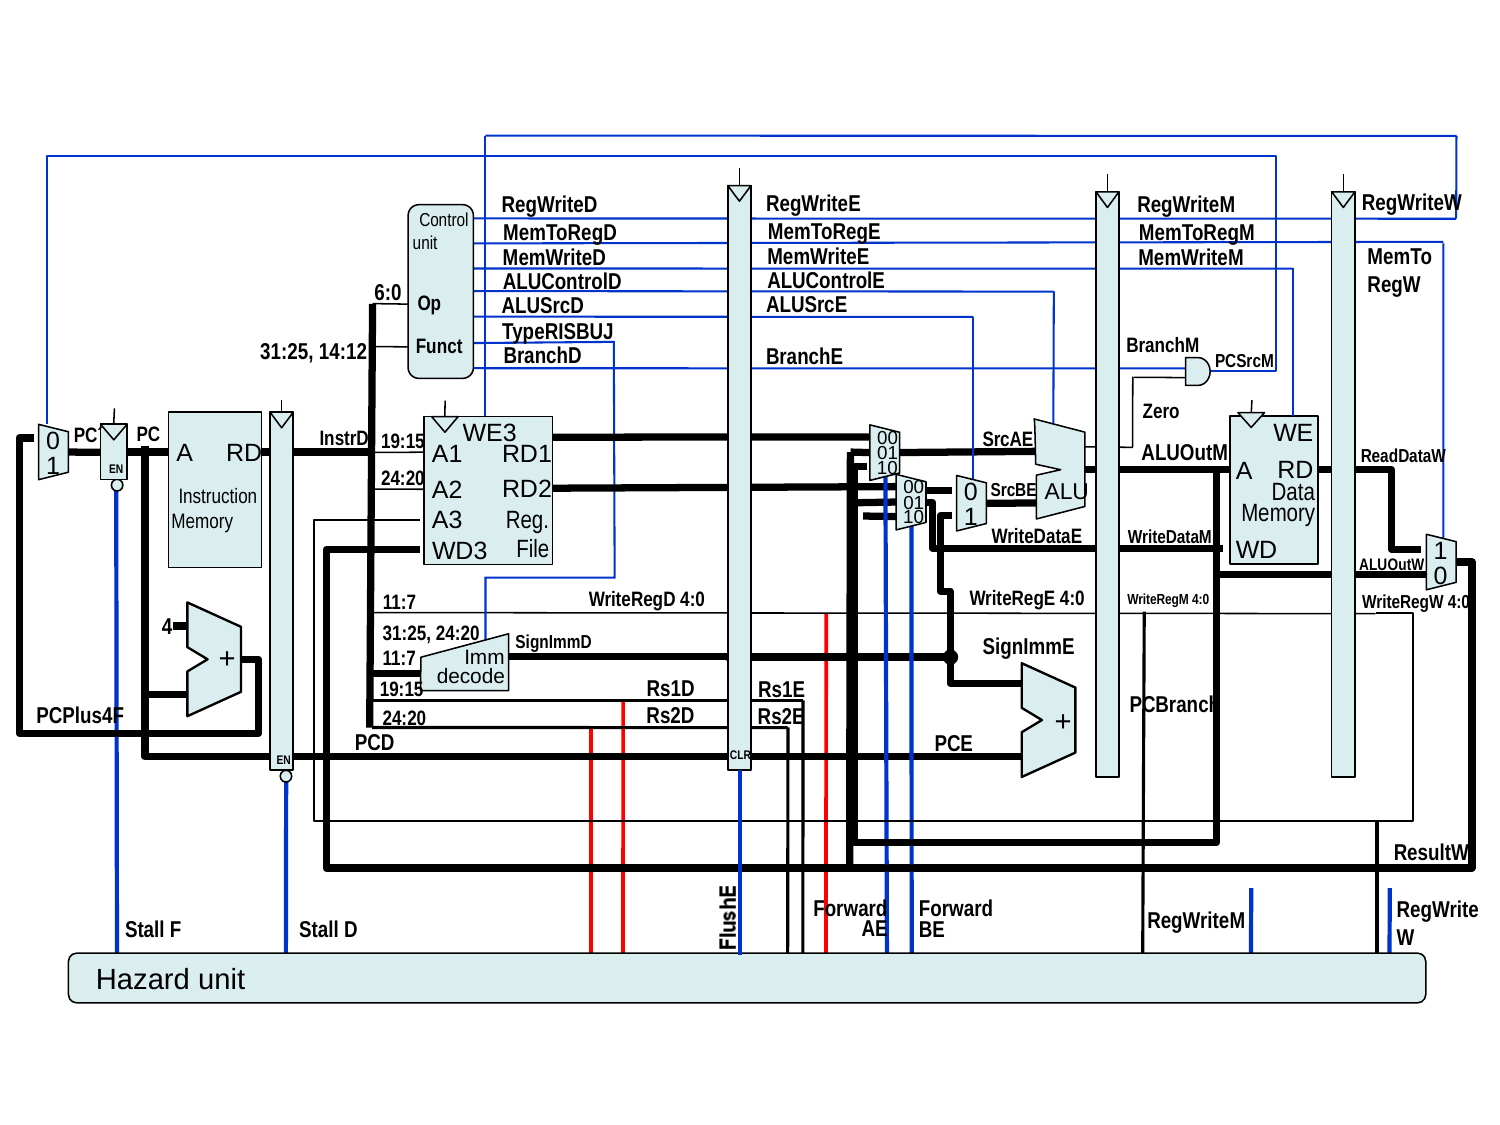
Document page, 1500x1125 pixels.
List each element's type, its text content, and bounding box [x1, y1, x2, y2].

picture [704, 872, 738, 953]
text_box + [204, 639, 240, 675]
text_box [431, 416, 459, 433]
text_box Instruction Memory [168, 412, 262, 568]
text_box [61, 429, 69, 475]
text_box Control unit [408, 204, 474, 379]
text_box RegWriteM [1129, 189, 1236, 218]
text_box 19:15 [373, 427, 423, 453]
text_box WD3 [419, 534, 488, 565]
text_box Funct [408, 332, 463, 358]
text_box 0 [33, 424, 61, 449]
text_box ALUSrcD [493, 291, 585, 316]
text_box [896, 432, 900, 475]
text_box 00 [866, 425, 899, 441]
picture [704, 860, 738, 865]
text_box WE [1260, 416, 1319, 447]
text_box 0 [966, 484, 974, 498]
text_box 11:7 [375, 588, 417, 614]
text_box WD [1223, 533, 1282, 564]
text_box SrcBE [983, 477, 1030, 501]
text_box 01 [893, 490, 925, 505]
text_box 10 [866, 464, 899, 479]
text_box 4 [153, 611, 173, 639]
text_box 31:25, 24:20 11:7 [375, 619, 480, 670]
text_box BranchM [1119, 331, 1200, 357]
text_box [1036, 504, 1085, 519]
text_box [727, 763, 752, 771]
text_box 0 [1421, 559, 1448, 589]
text_box 00 [893, 475, 925, 490]
text_box MemToRegD [495, 217, 618, 246]
text_box [1034, 418, 1085, 476]
text_box Rs1E [749, 674, 806, 703]
text_box [1021, 663, 1076, 719]
text_box [727, 185, 752, 747]
text_box 24:20 [375, 704, 427, 730]
text_box Imm decode [420, 623, 509, 688]
text_box Stall F [116, 914, 182, 943]
text_box 00 [879, 432, 885, 441]
text_box Op [410, 289, 442, 315]
text_box 01 [905, 497, 911, 505]
text_box [943, 650, 958, 664]
text_box 0 [951, 475, 979, 500]
text_box + [1040, 702, 1076, 738]
text_box SignImmE [974, 631, 1075, 660]
text_box ALUControlE [759, 265, 886, 294]
text_box WE3 [450, 416, 521, 447]
text_box A1 [419, 437, 463, 468]
text_box [1185, 357, 1211, 386]
text_box MemWriteD [494, 242, 606, 266]
text_box Rs2E [749, 701, 805, 730]
text_box ALUOutW [1353, 553, 1425, 574]
text_box [1237, 412, 1265, 428]
text_box [270, 412, 294, 783]
text_box BranchD [495, 340, 583, 369]
text_box PCD [346, 727, 395, 756]
text_box RegWriteD [493, 190, 598, 218]
text_box ALUSrcE [757, 289, 848, 318]
text_box 6:0 [366, 277, 402, 306]
text_box PC´ [66, 421, 104, 447]
text_box WriteRegM 4:0 [1122, 589, 1210, 608]
text_box WriteRegD 4:0 [577, 585, 710, 611]
text_box InstrD [312, 424, 370, 450]
text_box RD [1259, 453, 1317, 484]
text_box Reg. File [521, 416, 553, 437]
text_box [1331, 191, 1355, 777]
text_box ALUControlD [494, 266, 622, 295]
text_box [1021, 721, 1076, 777]
text_box 0 [49, 433, 57, 447]
text_box TypeRISBUJ [493, 316, 614, 345]
text_box 31:25, 14:12 [251, 336, 373, 365]
text_box [1096, 191, 1119, 777]
text_box MemWriteE [759, 241, 870, 265]
text_box WriteRegW 4:0 [1355, 589, 1471, 613]
text_box [979, 481, 987, 526]
text_box ReadDataW [1354, 443, 1447, 467]
text_box 10 [892, 505, 925, 528]
text_box WriteDataM [1121, 524, 1212, 548]
text_box RegWriteM [1138, 905, 1256, 934]
text_box Zero [1135, 398, 1180, 424]
text_box ALU [1030, 476, 1096, 504]
text_box SignImmD [508, 629, 592, 653]
text_box A [163, 436, 194, 467]
text_box 1 [951, 500, 979, 531]
text_box WriteDataE [984, 522, 1083, 548]
text_box MemToRegE [759, 216, 881, 245]
text_box RD1 [489, 437, 556, 468]
text_box A [1223, 454, 1265, 485]
text_box SrcAE [975, 425, 1034, 451]
text_box 24:20 [373, 464, 423, 490]
text_box RD2 [489, 472, 556, 503]
text_box A2 [419, 473, 463, 503]
text_box RD1 [506, 447, 516, 453]
text_box Data Memory [1230, 416, 1319, 564]
text_box 19:15 [372, 675, 424, 701]
text_box RegWrite W [1388, 894, 1489, 950]
text_box 10 [889, 464, 895, 473]
text_box RD [213, 436, 266, 467]
text_box EN [272, 751, 291, 767]
text_box MemWriteM [1130, 242, 1244, 271]
text_box PCSrcM [1208, 348, 1274, 371]
text_box 00 [905, 481, 911, 490]
text_box Forward BE [910, 893, 994, 943]
text_box MemToRegM [1130, 217, 1256, 246]
text_box BranchE [757, 341, 844, 370]
text_box Forward AE [804, 893, 888, 942]
text_box ResultW [1385, 837, 1470, 866]
text_box 1 [33, 449, 61, 480]
text_box 00 [889, 432, 895, 441]
text_box RegWriteE [757, 188, 861, 217]
text_box EN [104, 461, 124, 477]
text_box MemTo RegW [1359, 242, 1433, 298]
text_box [1448, 539, 1457, 585]
text_box Rs2D [638, 700, 695, 729]
text_box Reg. File [423, 416, 450, 437]
text_box RegWriteW [1353, 187, 1462, 216]
text_box PCPlus4F [28, 700, 125, 729]
text_box PCBranch [1121, 690, 1221, 718]
text_box WriteRegE 4:0 [962, 584, 1086, 610]
text_box [100, 424, 128, 492]
text_box Reg. File [423, 447, 553, 565]
text_box 00 [915, 481, 921, 490]
text_box ALUOutM [1133, 438, 1229, 466]
text_box Stall D [291, 914, 358, 943]
text_box Rs1D [638, 673, 695, 700]
text_box RD1 [523, 447, 533, 460]
text_box PCE [926, 729, 974, 757]
text_box Hazard unit [68, 953, 1426, 1003]
text_box [187, 602, 242, 717]
text_box 1 [1421, 534, 1448, 559]
text_box PC [129, 420, 161, 446]
text_box CLR [725, 747, 752, 763]
text_box 01 [866, 441, 899, 464]
text_box A3 [419, 503, 463, 534]
